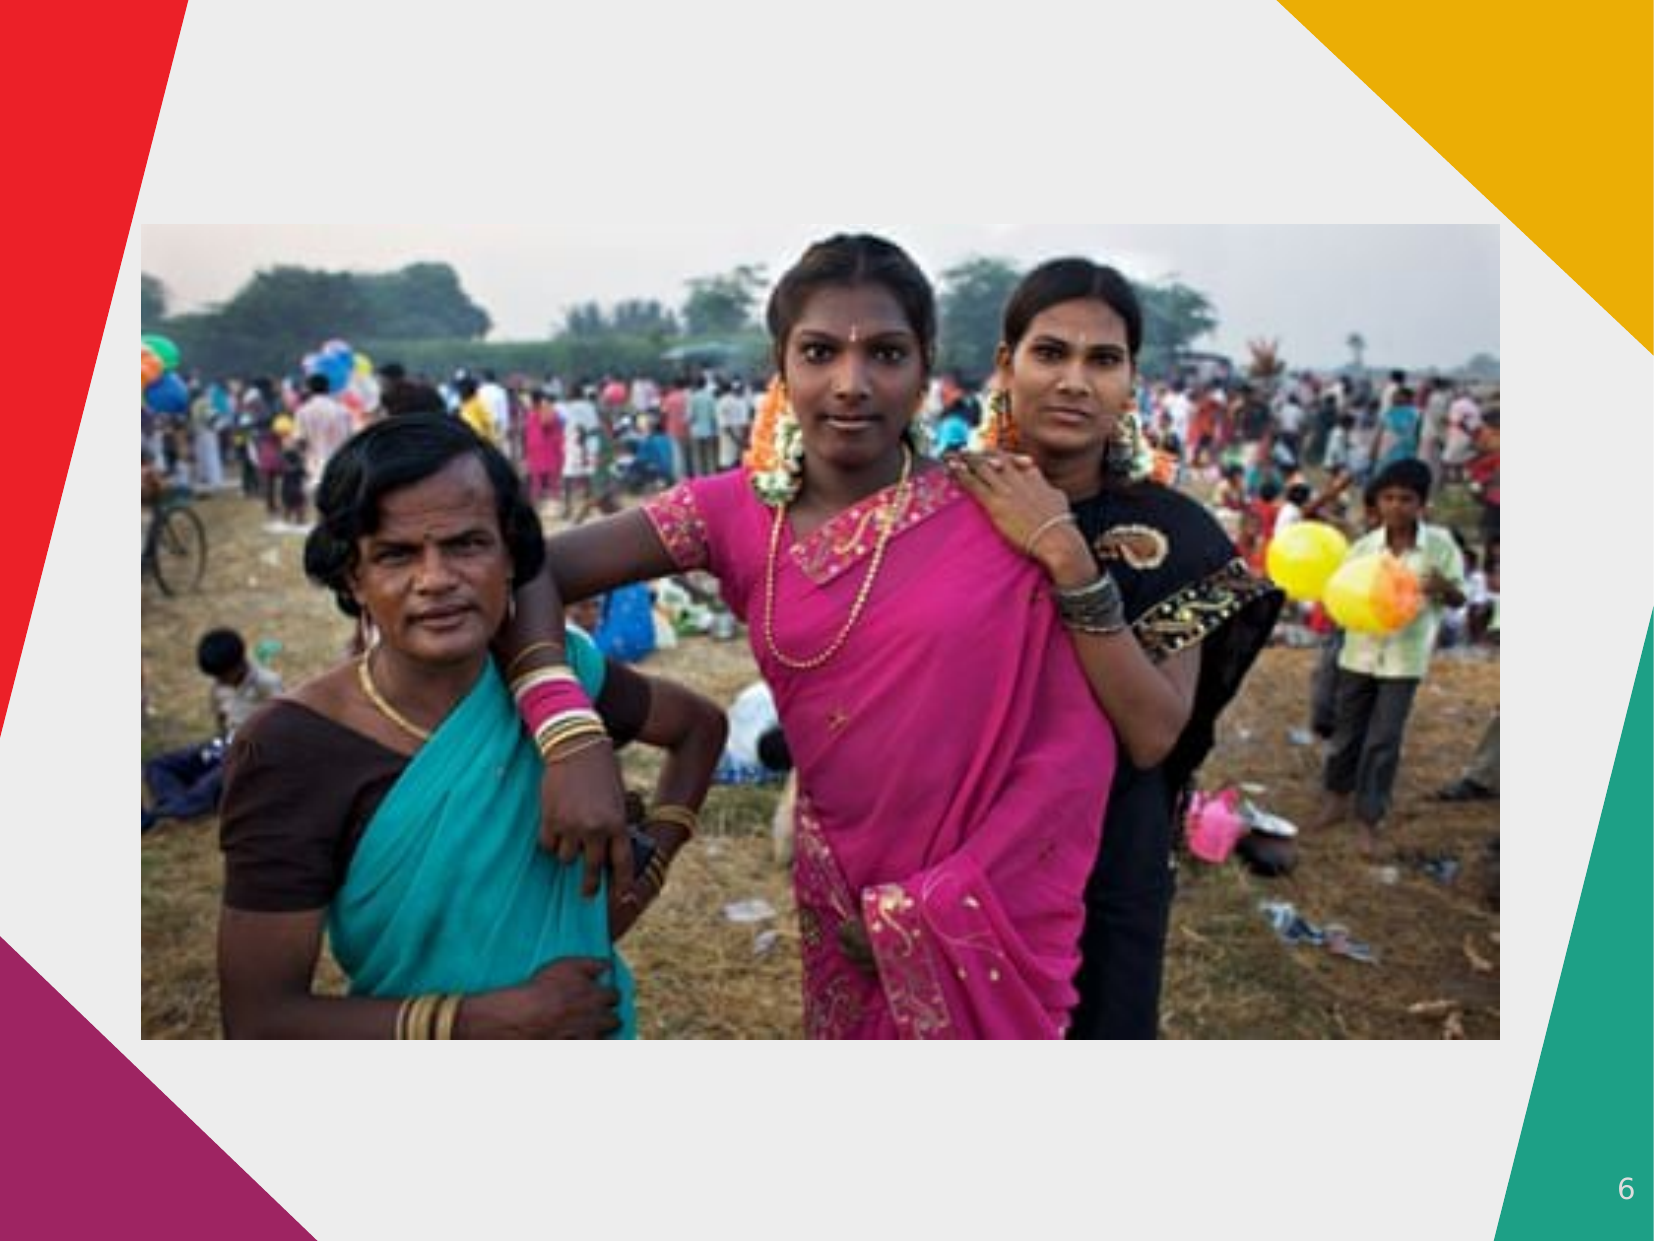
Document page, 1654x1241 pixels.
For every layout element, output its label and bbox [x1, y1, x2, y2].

picture [141, 224, 1500, 1040]
